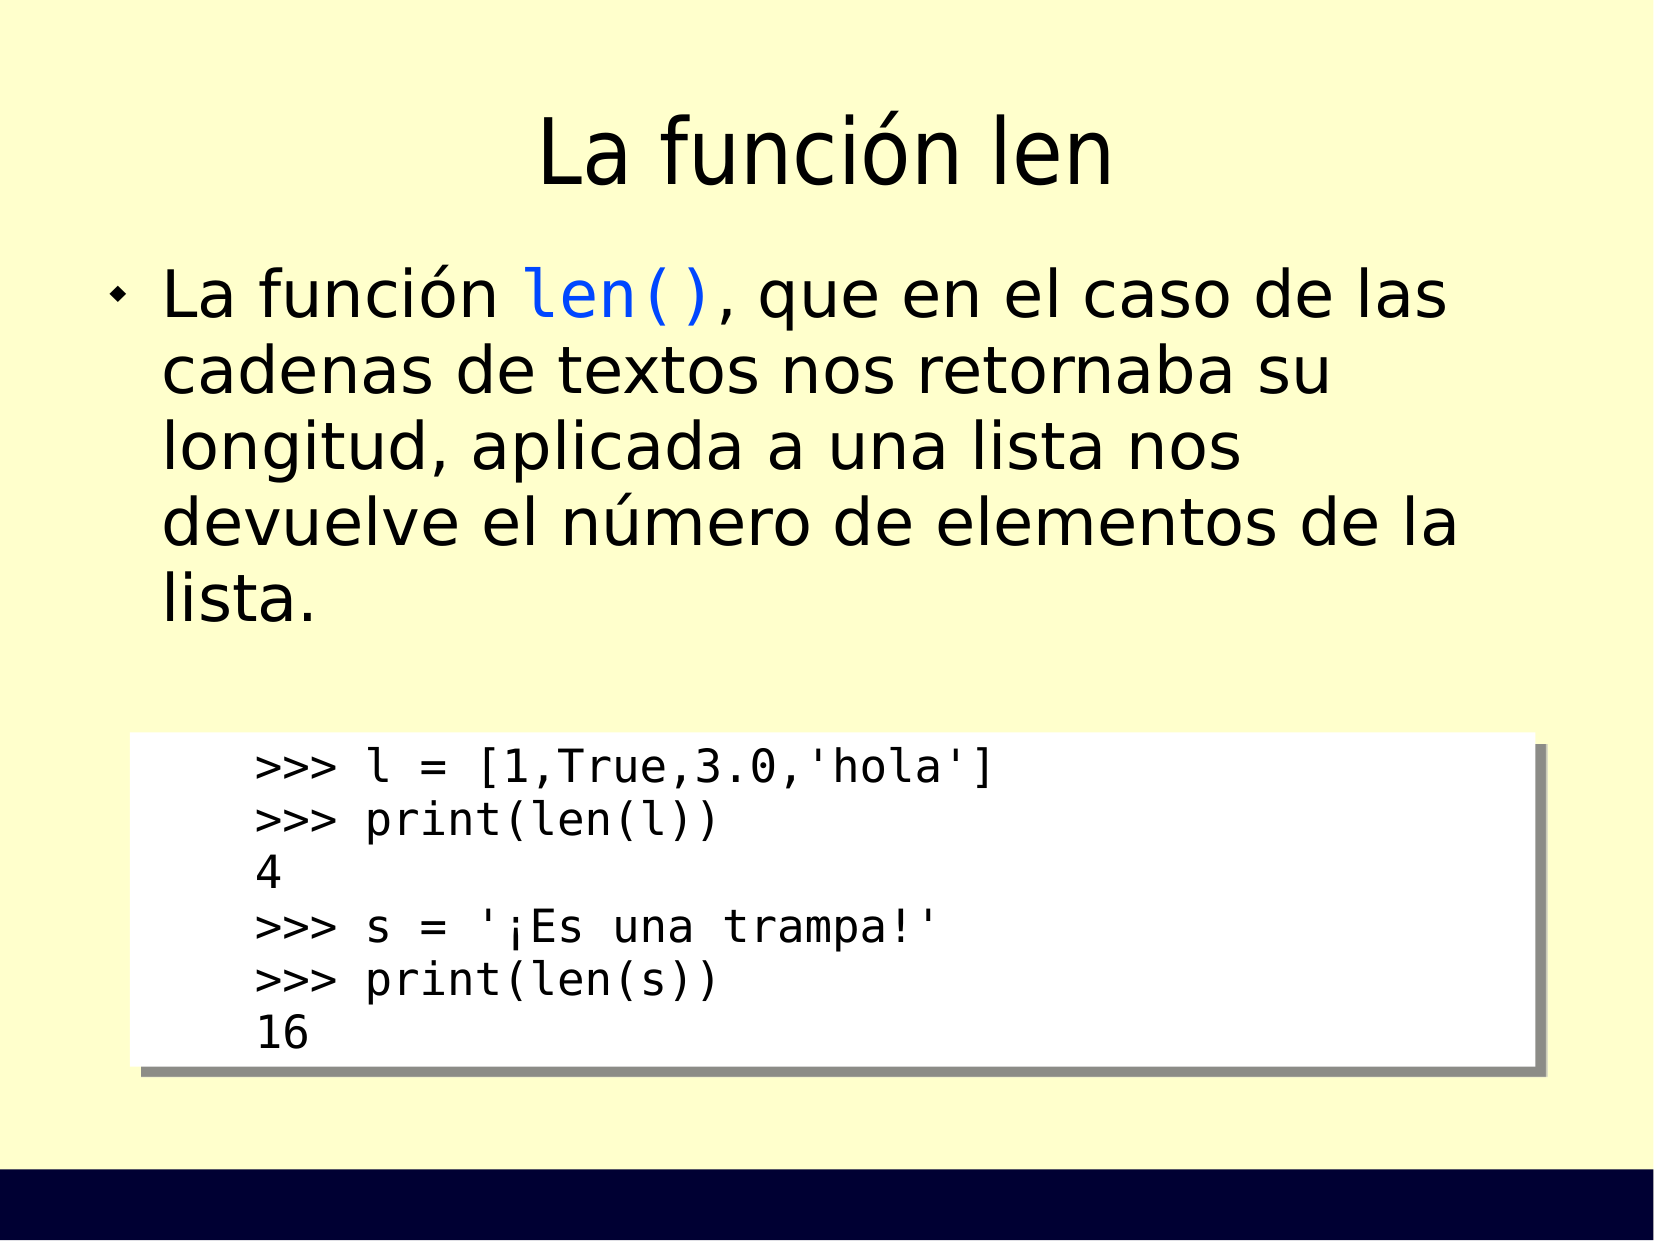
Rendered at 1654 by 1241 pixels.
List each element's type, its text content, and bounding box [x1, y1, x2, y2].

list La función len(), que en el caso de las cadenas de textos nos retornaba su longitud, aplicada a una lista nos devuelve el número de elementos de la lista. [92, 256, 1548, 638]
text_box >>> l = [1,True,3.0,'hola'] >>> print(len(l)) 4 >>> s = '¡Es una trampa!' >>> print(len(s)) 16 [129, 732, 1536, 1067]
title La función len [82, 49, 1571, 257]
